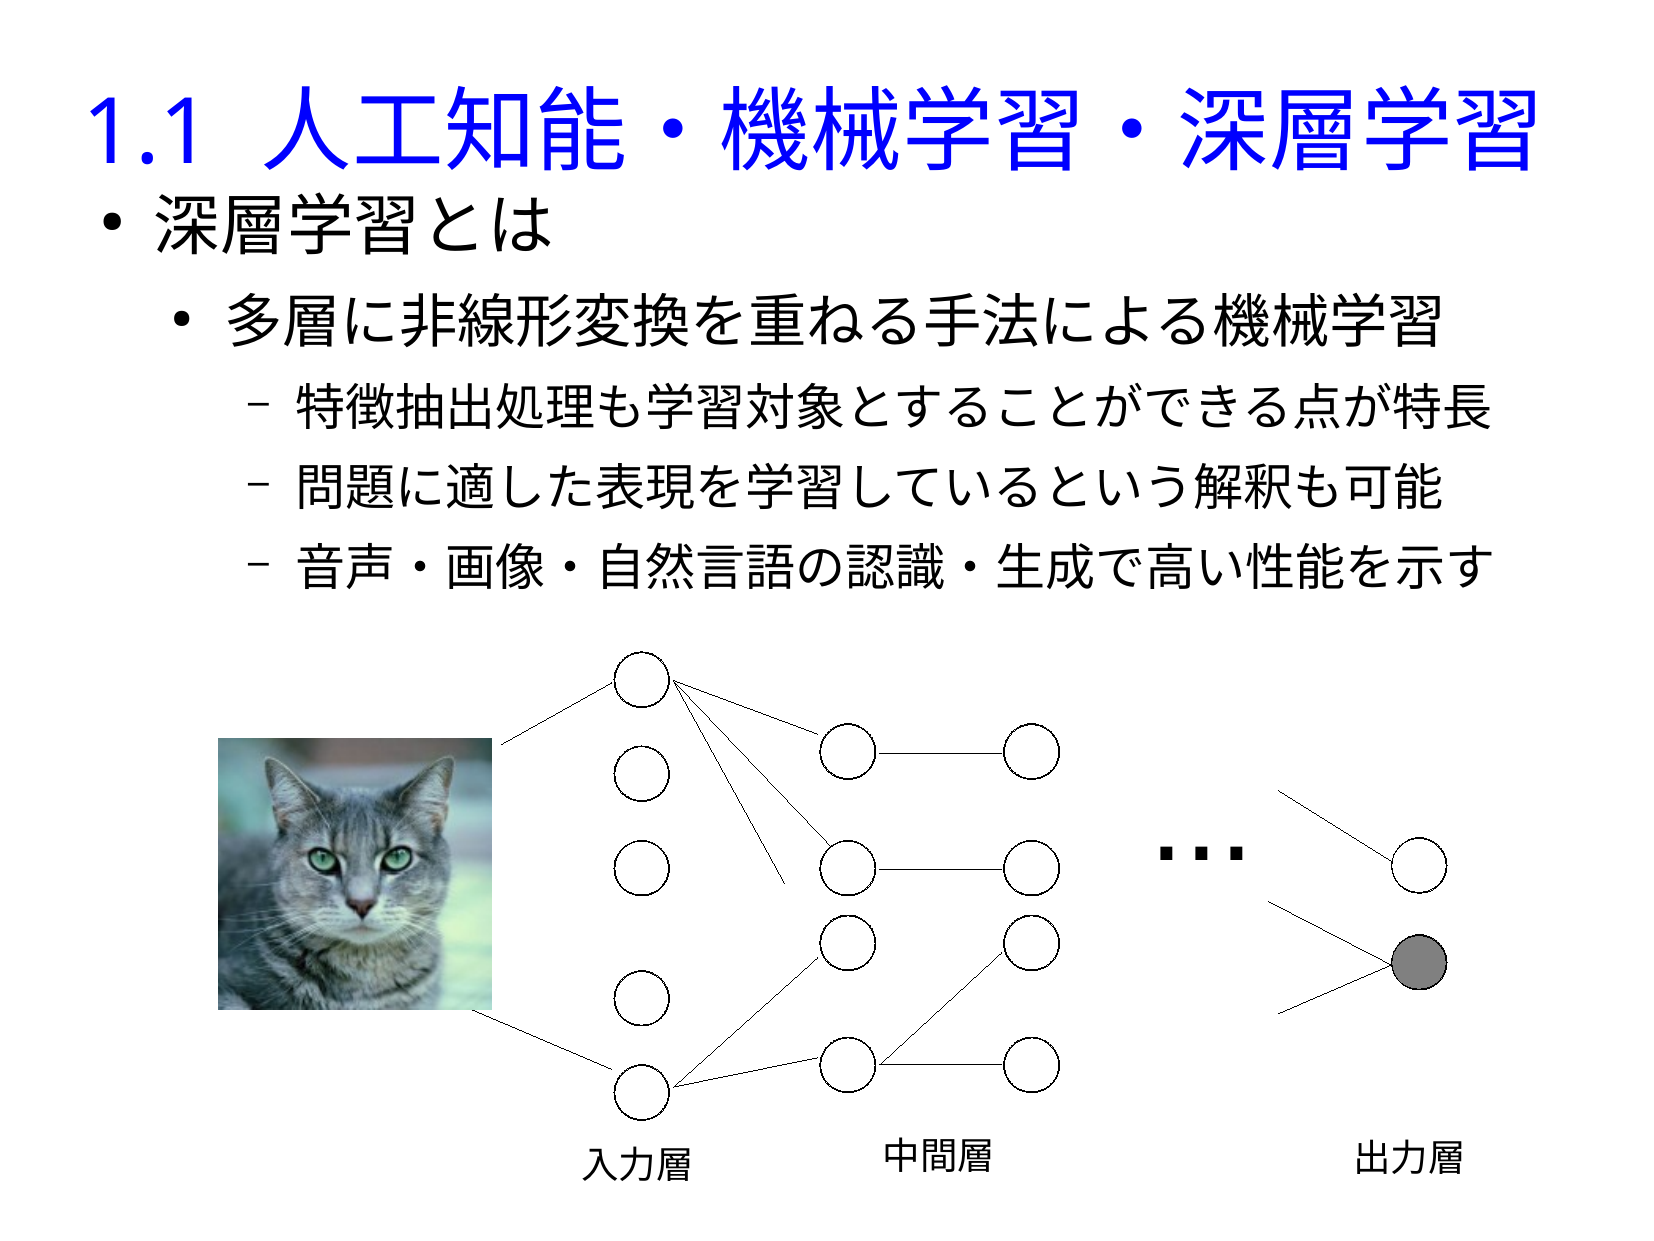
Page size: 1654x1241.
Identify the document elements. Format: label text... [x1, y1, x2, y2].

text_box [819, 723, 876, 780]
text_box [1391, 837, 1448, 894]
title 1.1 人工知能・機械学習・深層学習 [82, 22, 1595, 247]
text_box 入力層 [566, 1127, 709, 1199]
text_box 中間層 [868, 1118, 1011, 1190]
text_box [613, 970, 670, 1026]
text_box [1003, 840, 1060, 896]
text_box ... [1134, 739, 1269, 895]
text_box [1003, 723, 1060, 780]
text_box [1003, 915, 1060, 971]
text_box [613, 651, 670, 708]
text_box [819, 840, 876, 896]
text_box [613, 840, 670, 896]
text_box [1003, 1037, 1060, 1093]
text_box [1391, 934, 1448, 990]
text_box 出力層 [1338, 1120, 1481, 1192]
list 深層学習とは 多層に非線形変換を重ねる手法による機械学習 特徴抽出処理も学習対象とすることができる点が特長 問題に適した表現を学習しているという解釈も可能 音声・画像・自然言語の認識・生成で高い性能を示す [82, 177, 1571, 1083]
text_box [613, 745, 670, 802]
text_box [613, 1064, 670, 1121]
picture [218, 738, 492, 1010]
text_box [819, 915, 876, 971]
text_box [819, 1037, 876, 1093]
